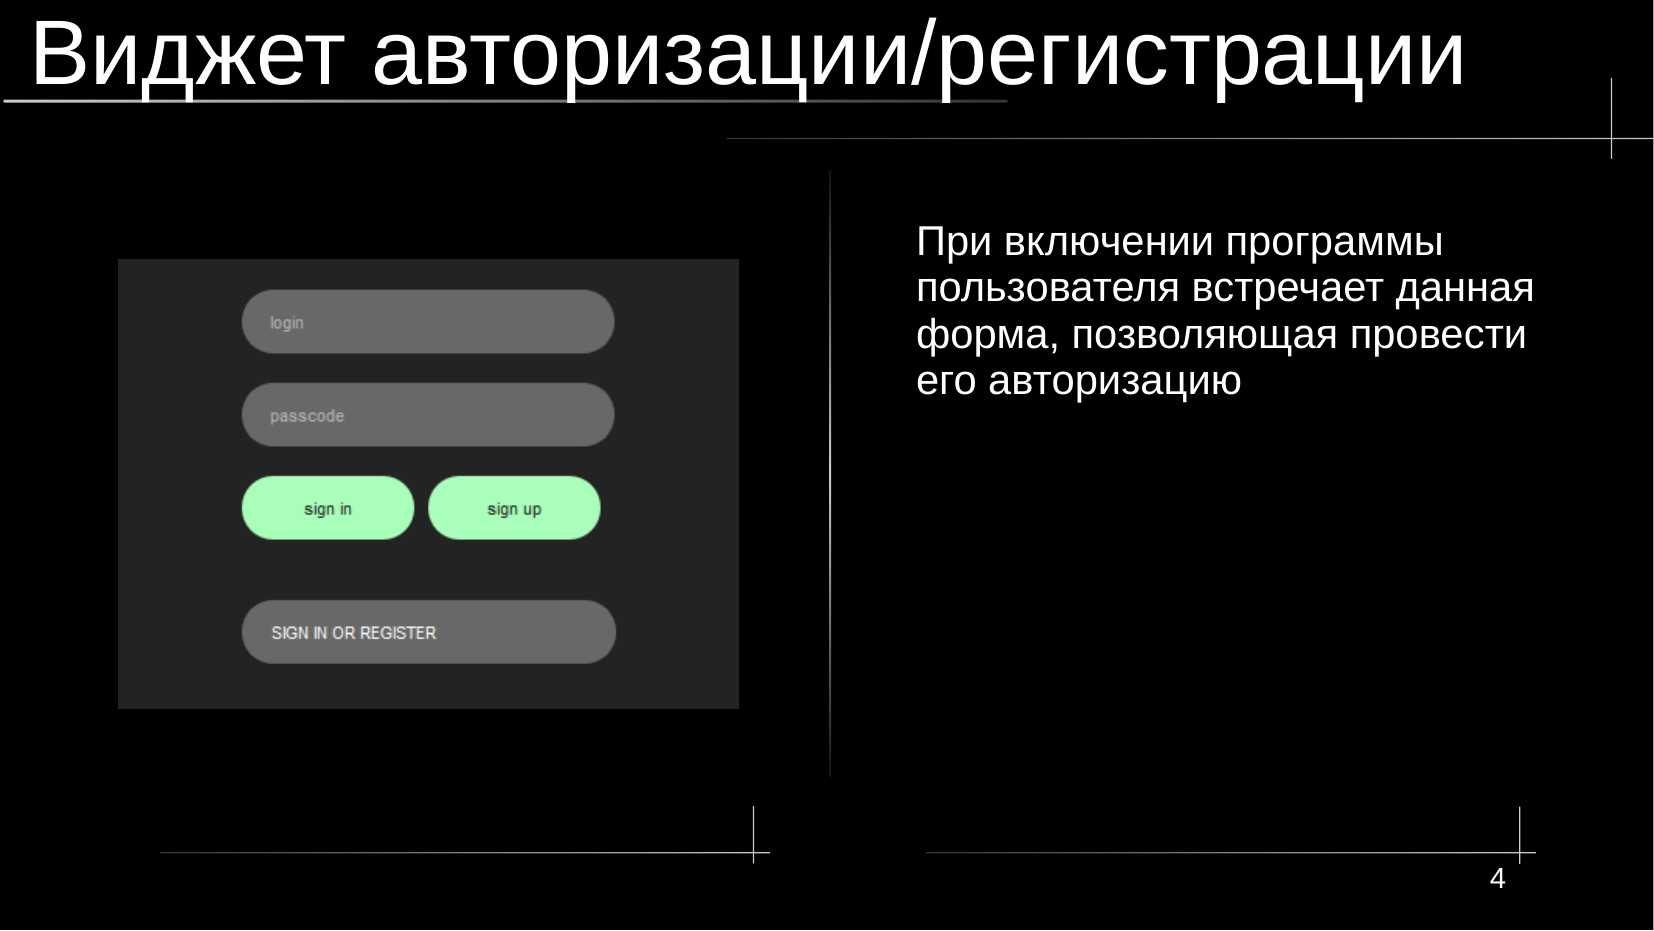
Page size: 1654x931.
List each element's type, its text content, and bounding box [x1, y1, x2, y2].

list При включении программы пользователя встречает данная форма, позволяющая провести его авторизацию [845, 217, 1572, 475]
title Виджет авторизации/регистрации [29, 0, 1595, 107]
picture [118, 259, 739, 709]
